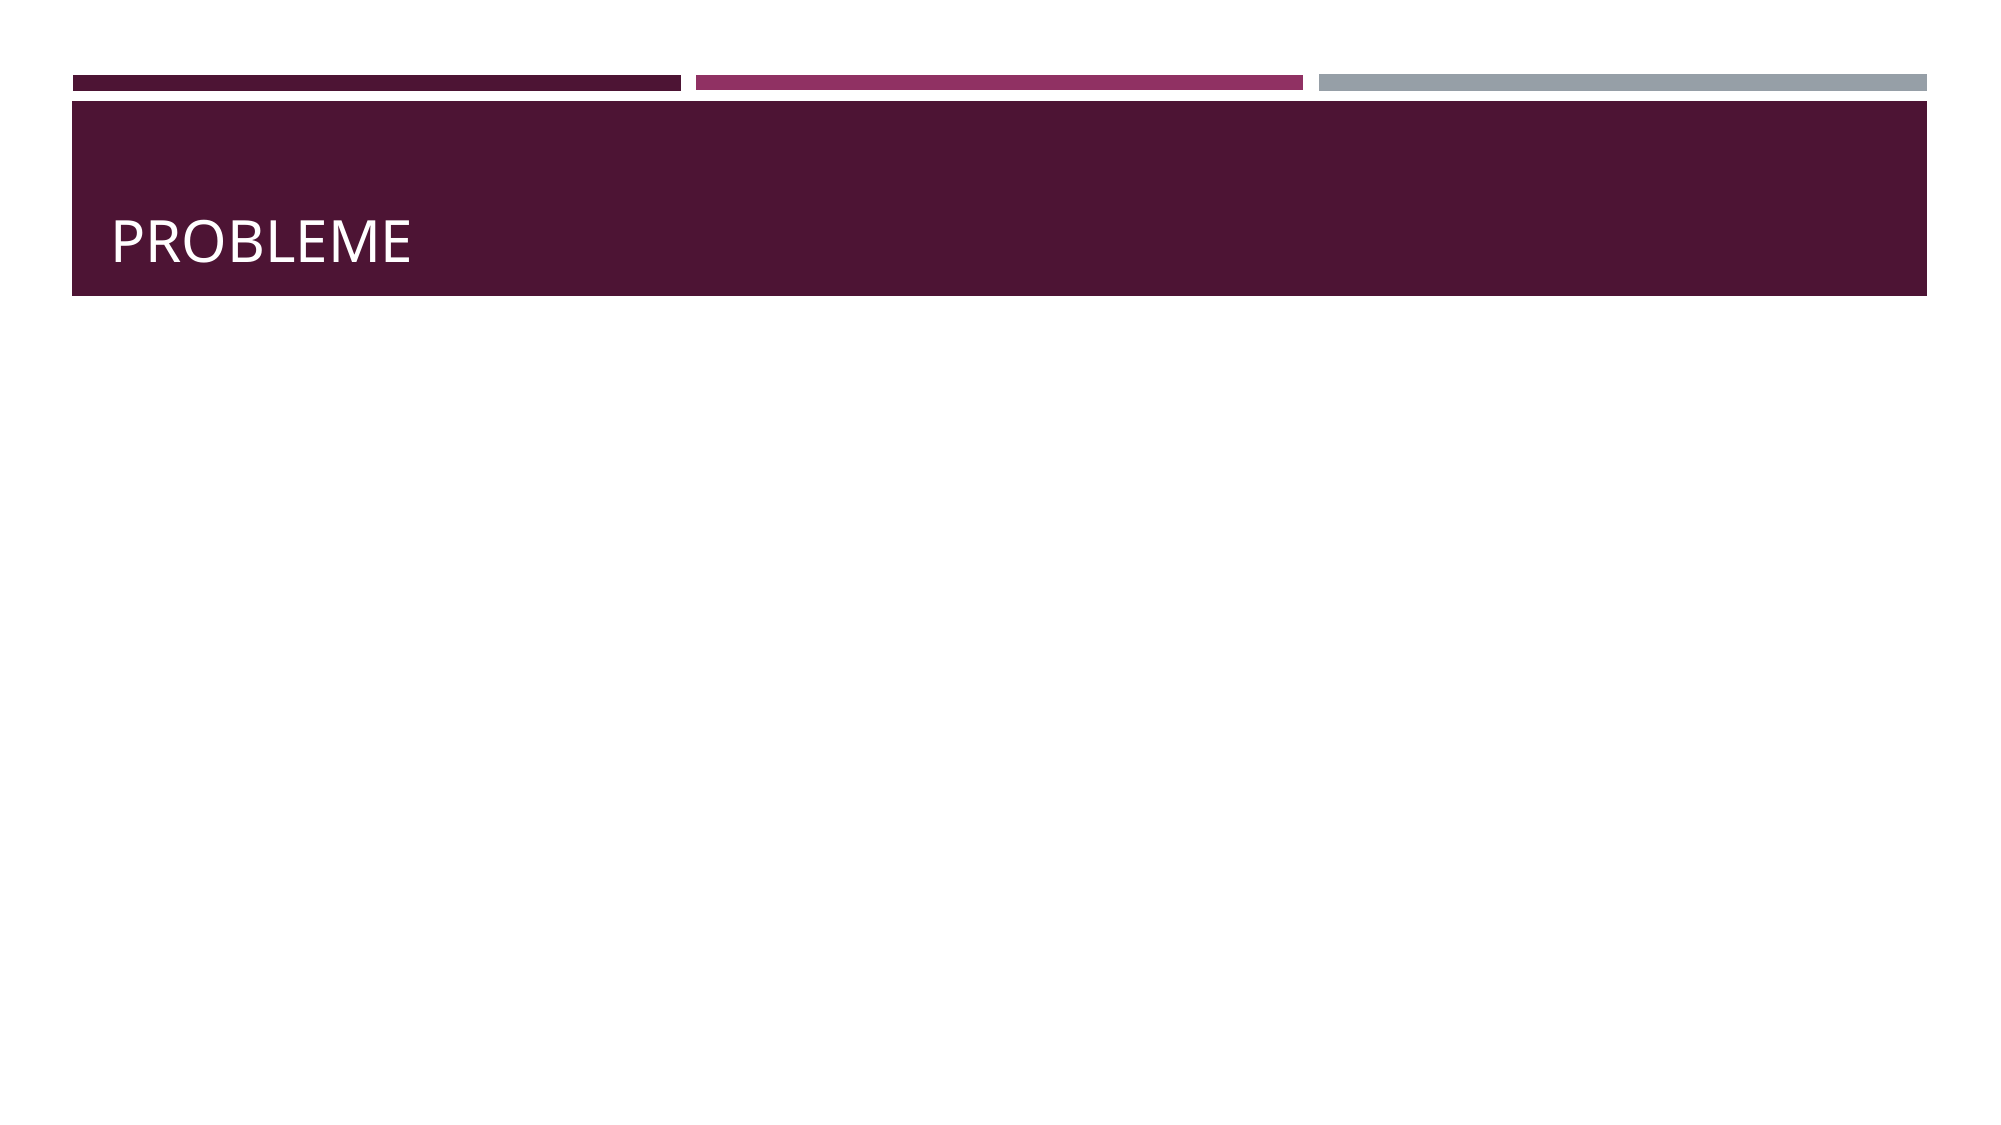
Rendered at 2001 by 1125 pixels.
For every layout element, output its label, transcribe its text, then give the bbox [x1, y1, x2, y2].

title PROBLEME [95, 115, 1905, 282]
